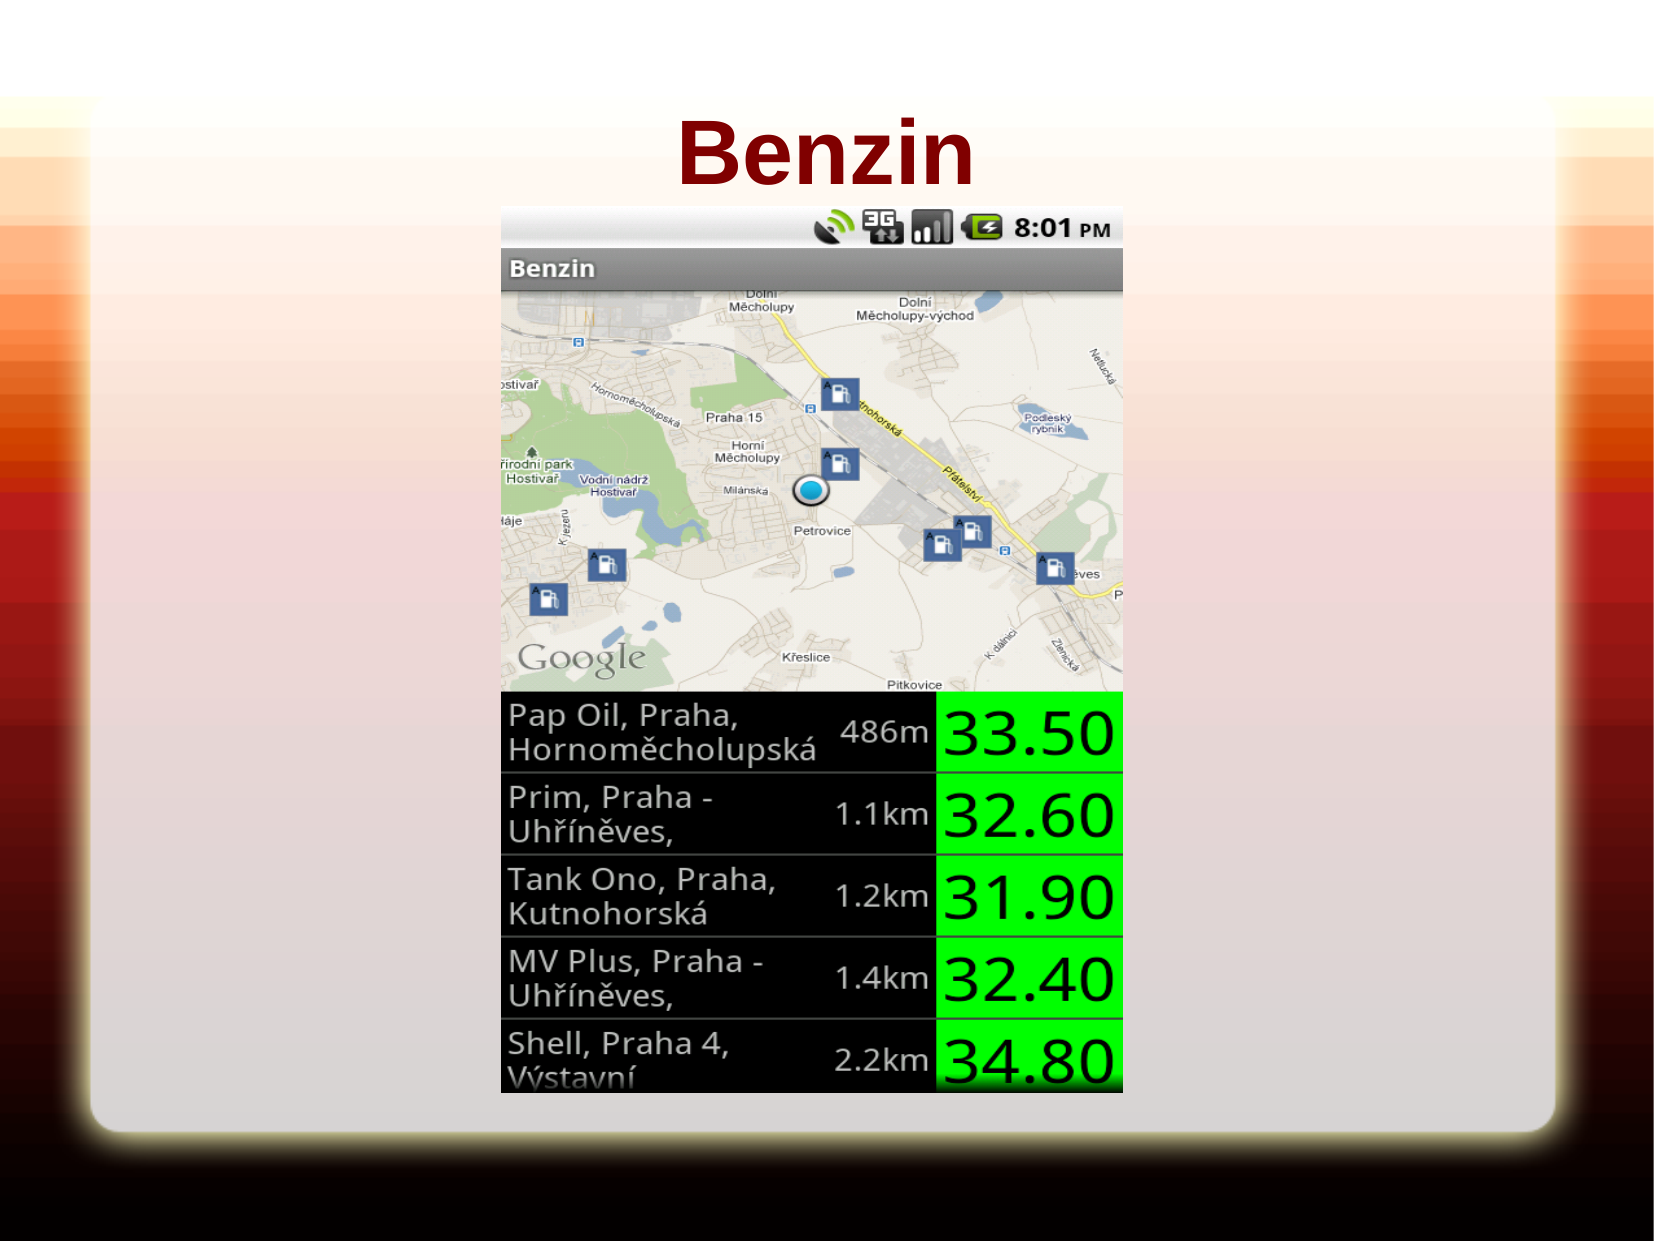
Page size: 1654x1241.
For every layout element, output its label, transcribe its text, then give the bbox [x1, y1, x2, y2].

picture [0, 0, 1654, 1241]
title Benzin [118, 49, 1536, 257]
